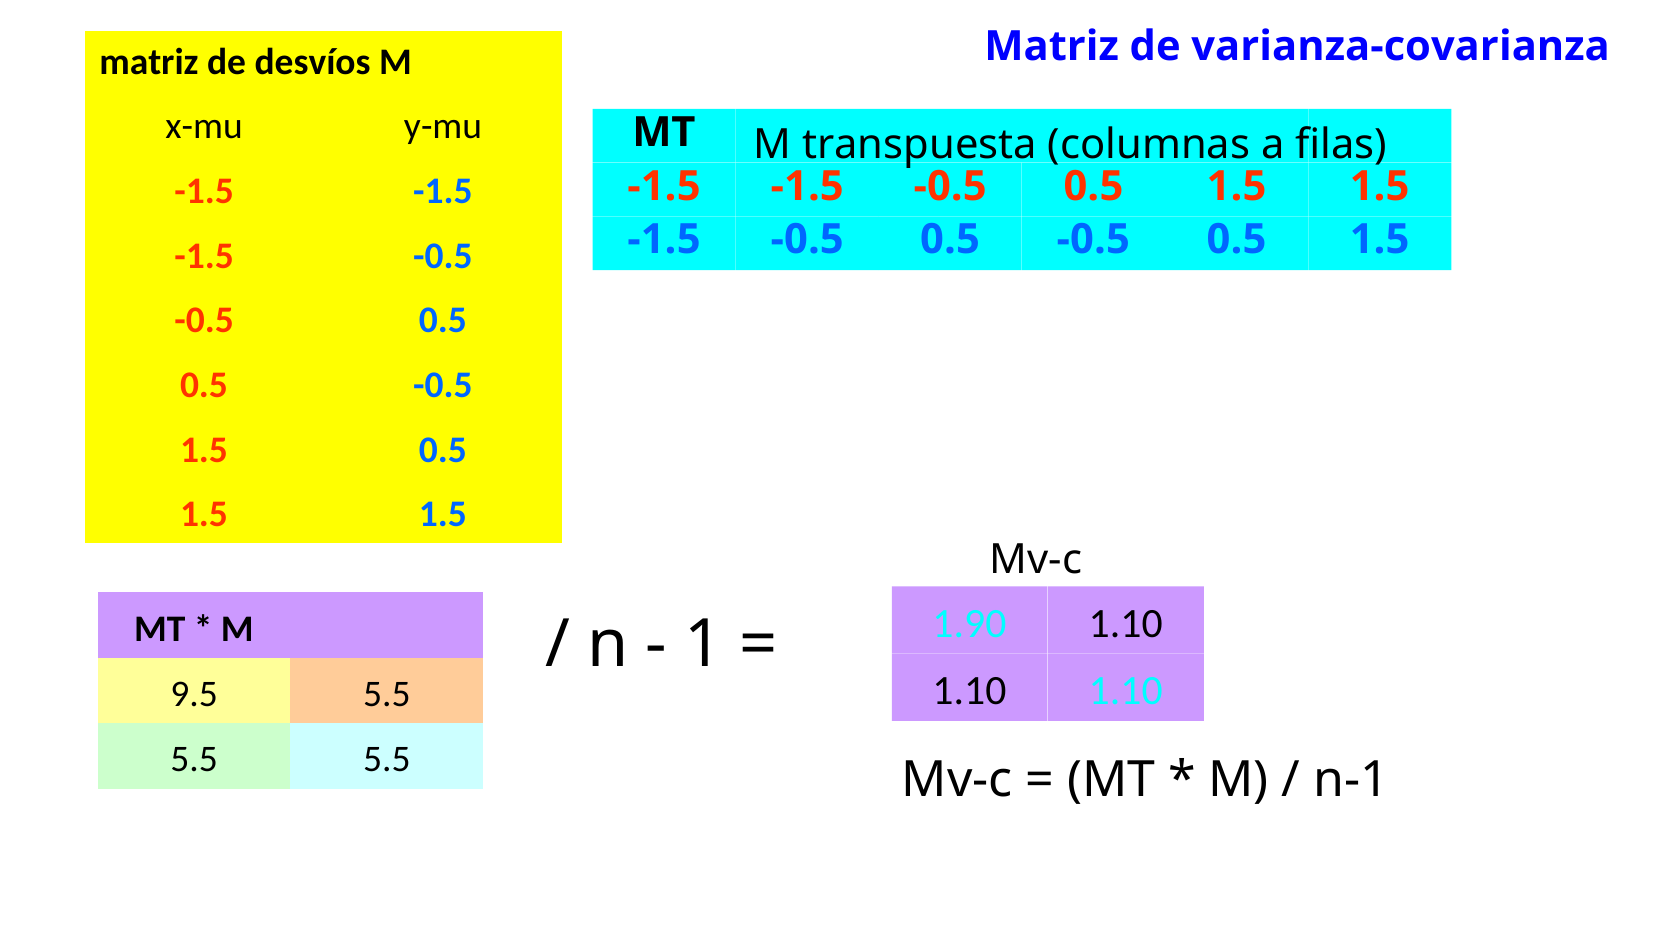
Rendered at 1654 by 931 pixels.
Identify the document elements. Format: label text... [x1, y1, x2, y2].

table_cell 5.5 [98, 723, 290, 789]
table_cell -0.5 [85, 285, 324, 349]
table_header [290, 592, 483, 658]
table_cell x-mu [85, 91, 324, 156]
text_box 1.5 [1165, 175, 1309, 217]
text_box -1.5 [736, 163, 879, 217]
text_box Matriz de varianza-covarianza [969, 10, 1626, 77]
table_cell 5.5 [290, 658, 483, 723]
text_box -1.5 [592, 163, 736, 217]
table_header matriz de desvíos M [85, 31, 562, 91]
text_box M transpuesta (columnas a filas) [739, 108, 1403, 175]
text_box Mv-c = (MT * M) / n-1 [887, 738, 1414, 814]
text_box -1.5 [592, 217, 736, 271]
table_cell 0.5 [324, 414, 562, 479]
table_cell y-mu [324, 91, 562, 156]
text_box 1.10 [1048, 586, 1204, 654]
table_cell -0.5 [324, 349, 562, 414]
table_cell 9.5 [98, 658, 290, 723]
text_box 1.10 [891, 654, 1048, 721]
text_box -0.5 [879, 175, 1022, 217]
text_box MT [592, 108, 734, 163]
text_box -0.5 [1022, 217, 1165, 271]
text_box / n - 1 = [513, 592, 794, 688]
text_box 1.5 [1309, 163, 1452, 217]
text_box 1.90 [891, 586, 1048, 654]
table_header MT * M [98, 592, 290, 658]
table_cell -1.5 [324, 156, 562, 220]
text_box -0.5 [736, 217, 879, 271]
text_box Mv-c [974, 523, 1098, 590]
text_box 1.10 [1048, 654, 1204, 721]
table_cell -1.5 [85, 220, 324, 285]
text_box 0.5 [879, 217, 1022, 271]
table_cell 1.5 [85, 479, 324, 543]
table_cell -0.5 [324, 220, 562, 285]
text_box [1403, 108, 1452, 163]
text_box 0.5 [1071, 175, 1079, 195]
table_cell -1.5 [85, 156, 324, 220]
table_cell 0.5 [324, 285, 562, 349]
text_box -0.5 [935, 175, 943, 195]
text_box 0.5 [1022, 175, 1165, 217]
table_cell 5.5 [290, 723, 483, 789]
table_cell 0.5 [85, 349, 324, 414]
table_cell 1.5 [324, 479, 562, 543]
text_box 1.5 [1309, 217, 1452, 271]
table_cell 1.5 [85, 414, 324, 479]
text_box 0.5 [1165, 217, 1309, 271]
